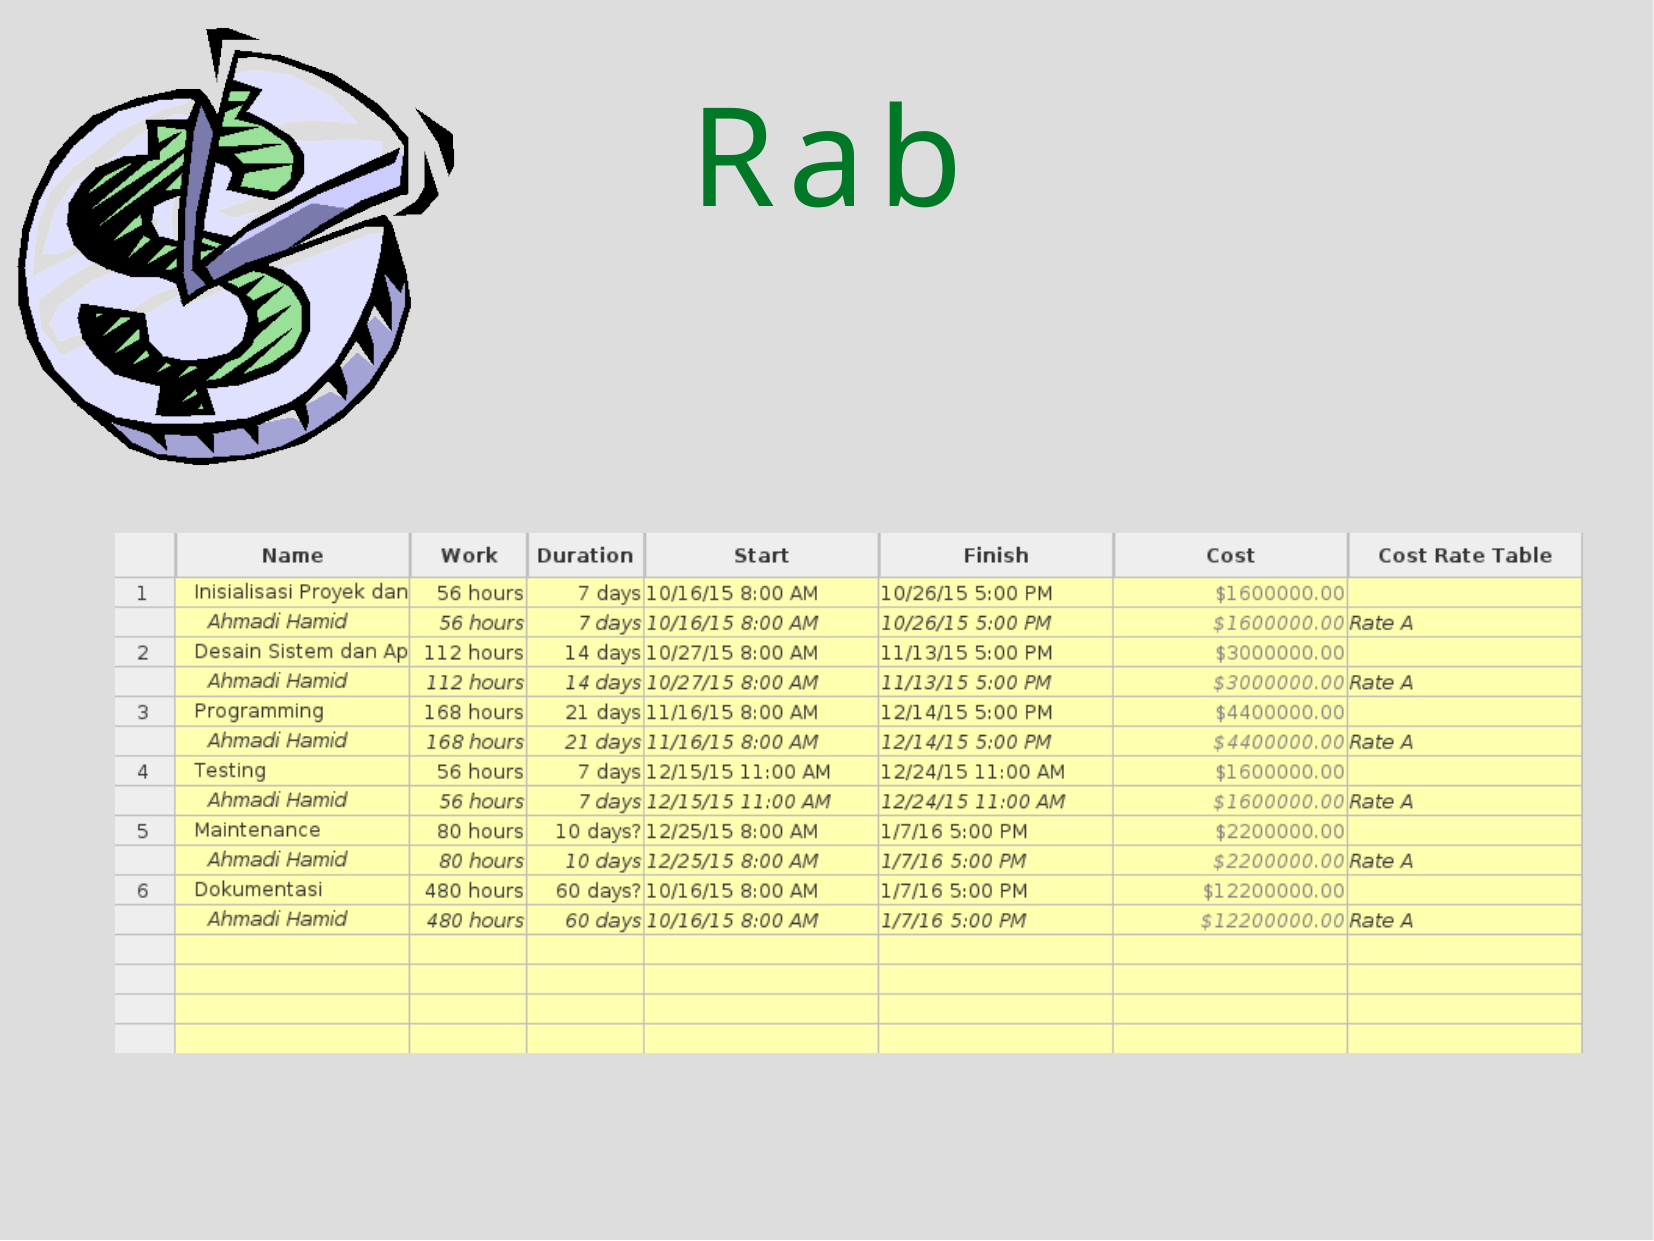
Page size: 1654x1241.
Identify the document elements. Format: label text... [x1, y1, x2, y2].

picture [17, 23, 458, 469]
title Rab [458, 49, 1571, 257]
picture [115, 533, 1583, 1053]
